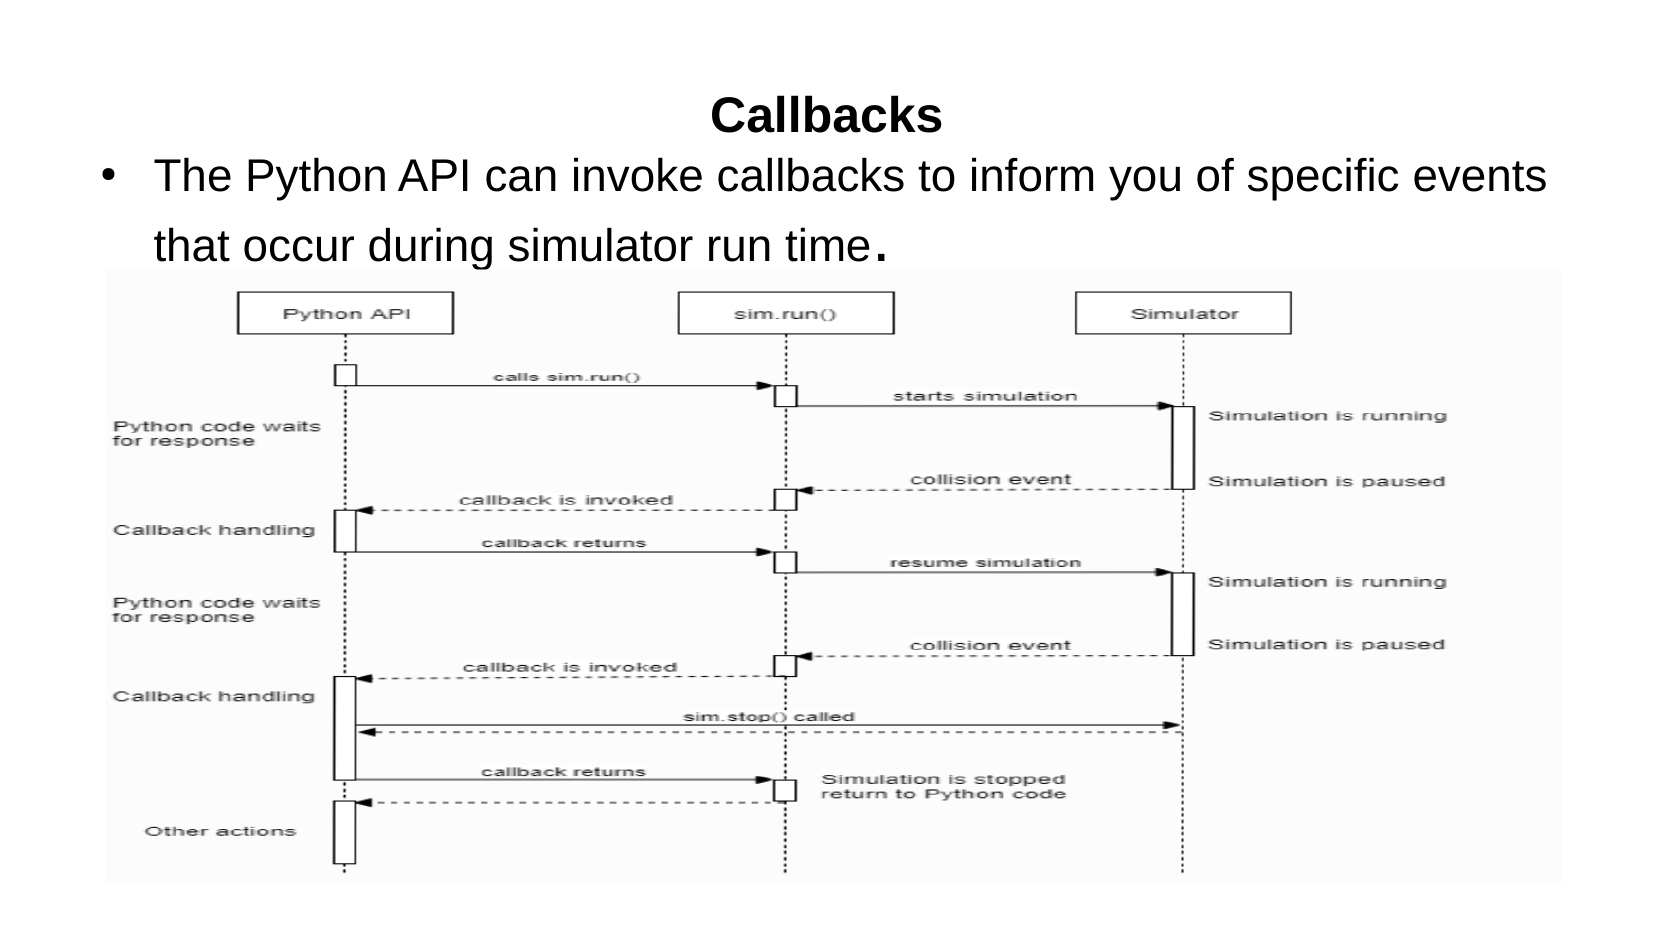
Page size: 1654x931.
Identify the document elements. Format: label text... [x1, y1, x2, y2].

title Callbacks [82, 37, 1571, 150]
picture [104, 270, 1562, 886]
list The Python API can invoke callbacks to inform you of specific events that occur during simulator run time. [82, 150, 1571, 758]
